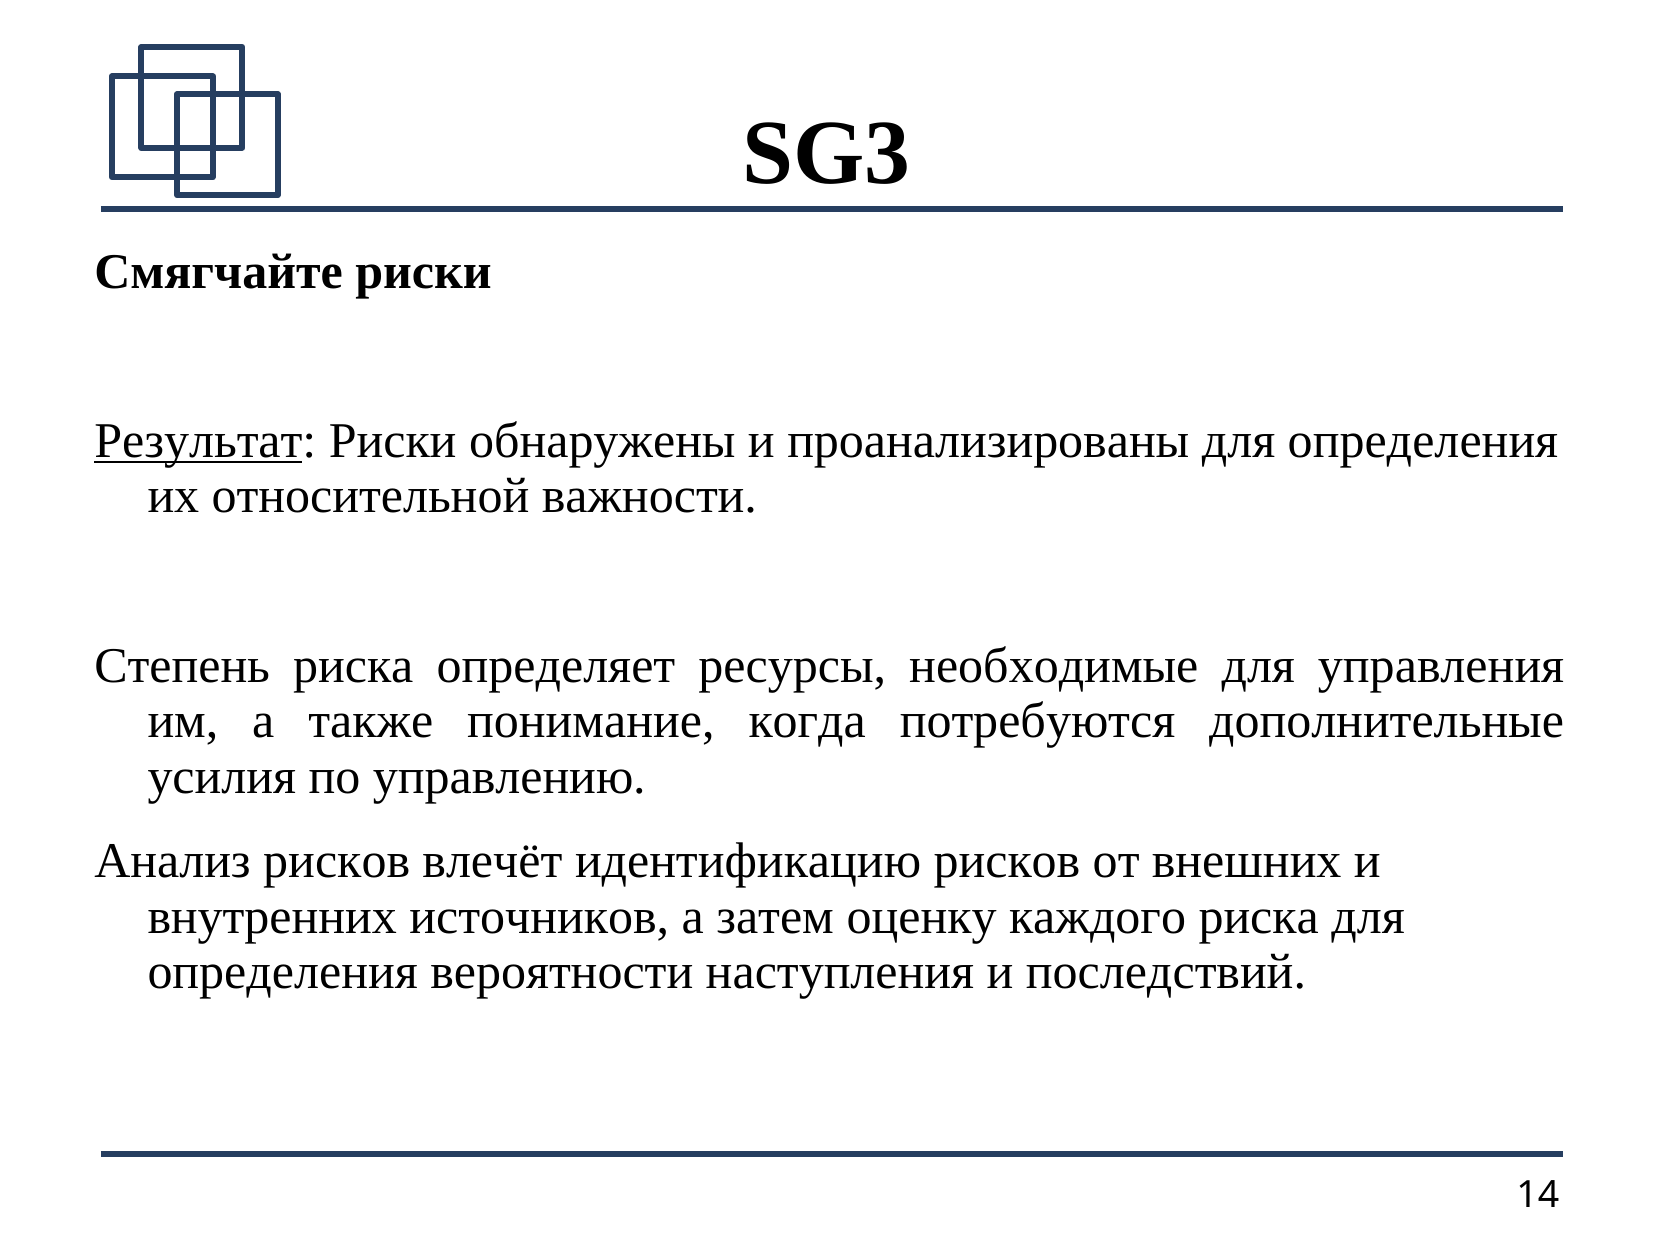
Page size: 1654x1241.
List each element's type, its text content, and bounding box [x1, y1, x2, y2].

title SG3 [82, 49, 1571, 257]
list Смягчайте риски Результат: Риски обнаружены и проанализированы для определения их относительной важности. Степень риска определяет ресурсы, необходимые для управления им, а также понимание, когда потребуются дополнительные усилия по управлению. Анализ рисков влечёт идентификацию рисков от внешних и внутренних источников, а затем оценку каждого риска для определения вероятности наступления и последствий. [76, 243, 1565, 1063]
